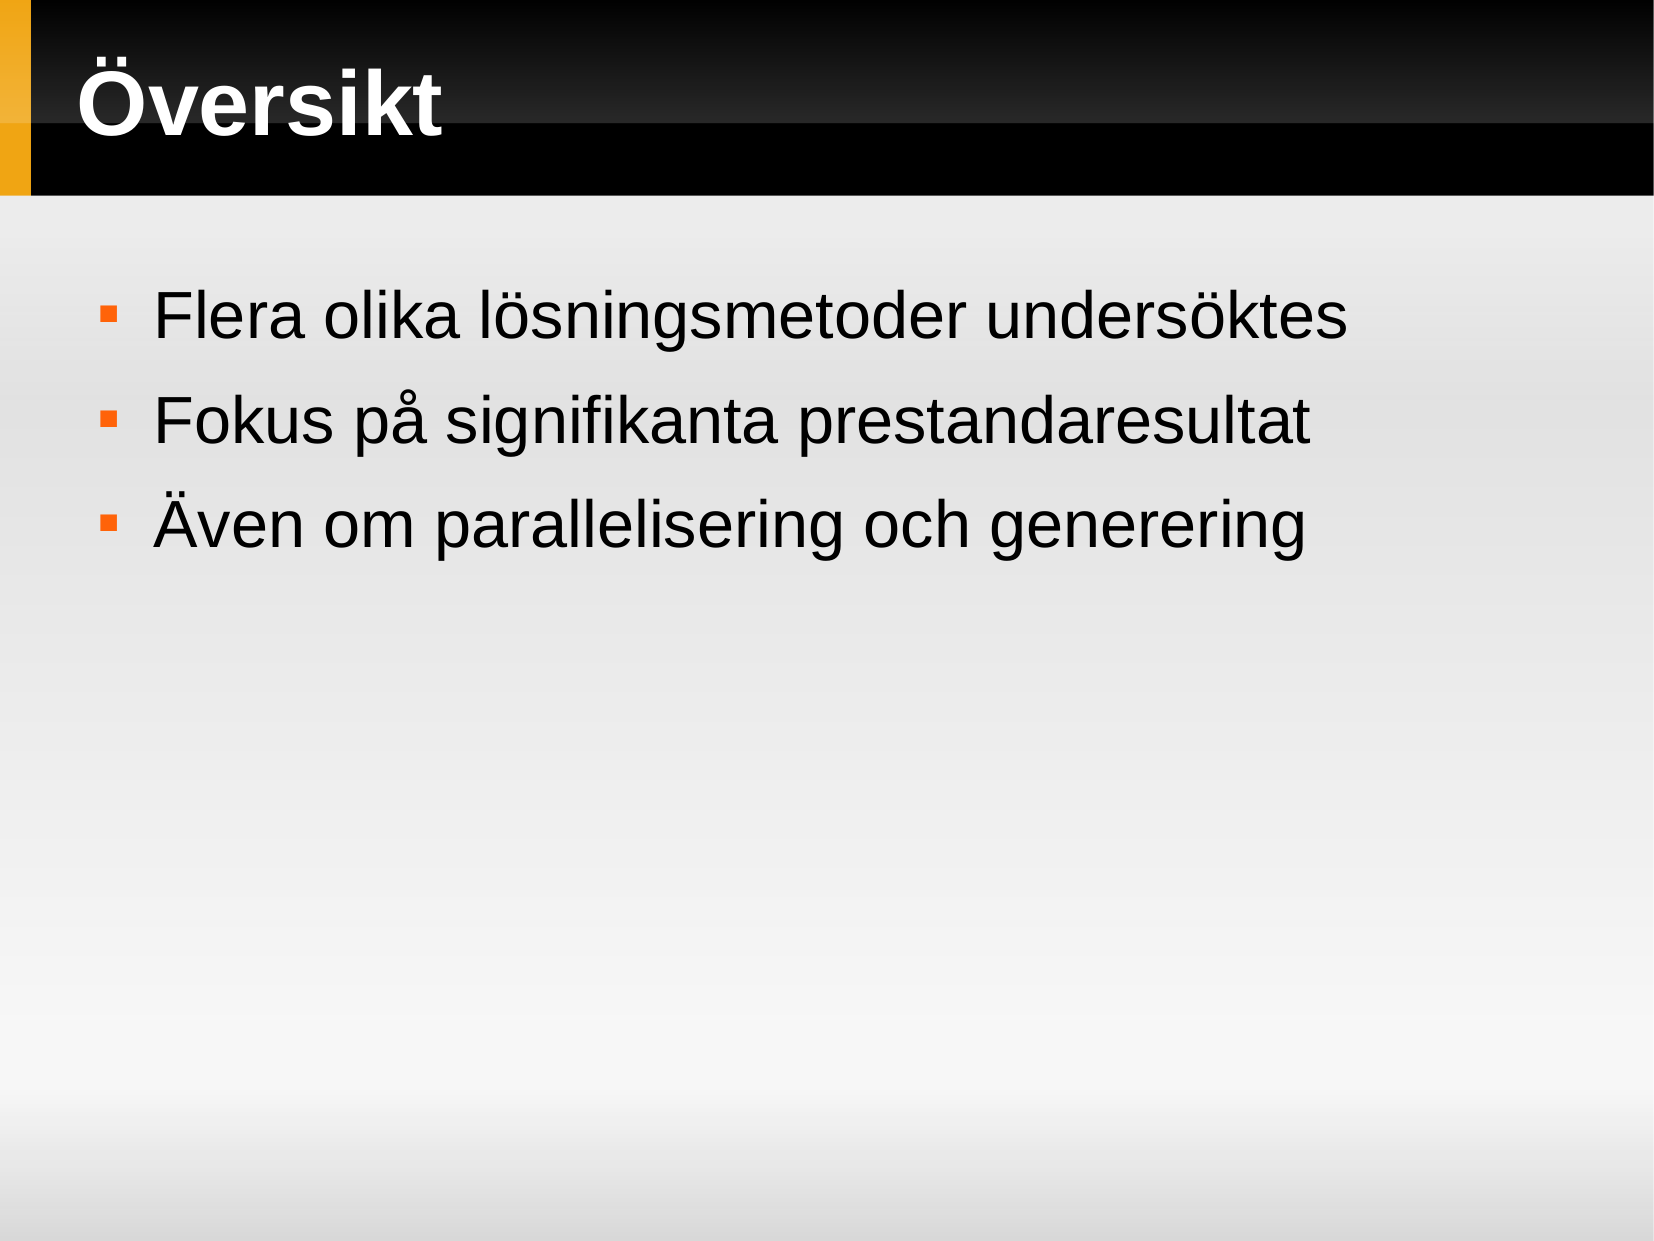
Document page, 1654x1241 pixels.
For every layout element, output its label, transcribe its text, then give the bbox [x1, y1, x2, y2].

list Flera olika lösningsmetoder undersöktes Fokus på signifikanta prestandaresultat Även om parallelisering och generering [82, 278, 1571, 1097]
picture [0, 0, 1654, 1241]
title Översikt [76, 0, 1565, 208]
